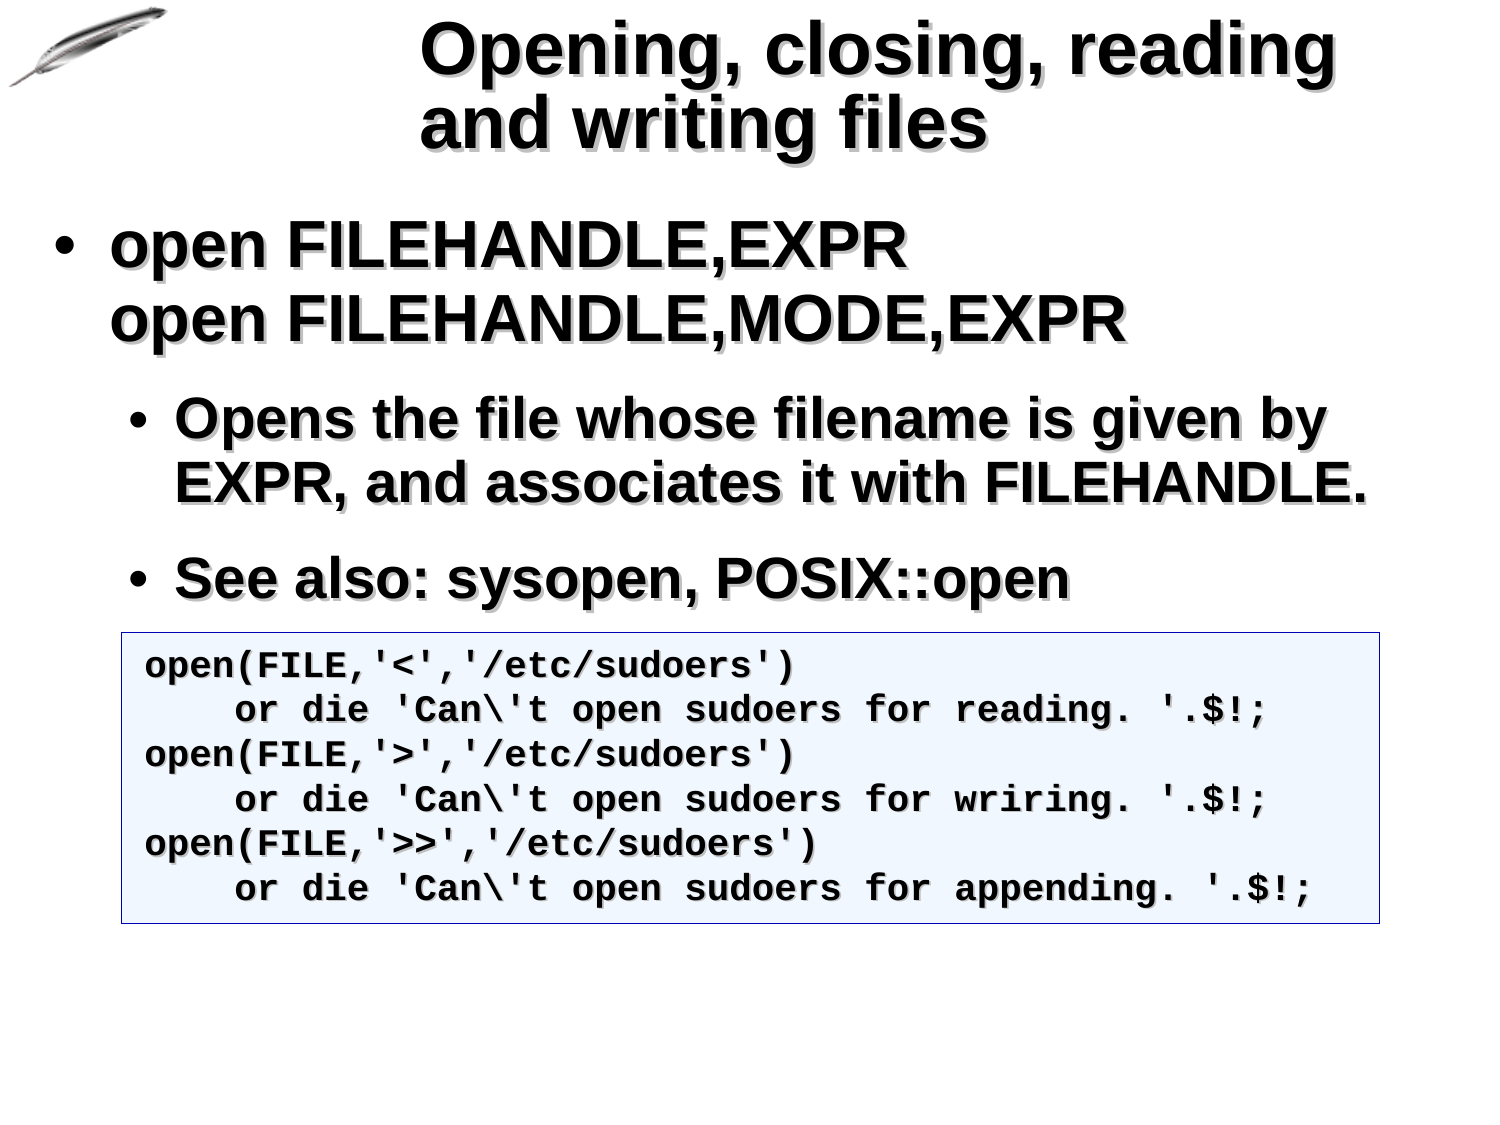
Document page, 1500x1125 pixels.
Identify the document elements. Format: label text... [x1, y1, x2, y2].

title Opening, closing, reading and writing files [419, 0, 1459, 179]
picture [5, 5, 173, 89]
text_box open(FILE,'<','/etc/sudoers') or die 'Can\'t open sudoers for reading. '.$!; open(FILE,'>','/etc/sudoers') or die 'Can\'t open sudoers for wriring. '.$!; open(FILE,'>>','/etc/sudoers') or die 'Can\'t open sudoers for appending. '.$!; [120, 631, 1380, 924]
list open FILEHANDLE,EXPR open FILEHANDLE,MODE,EXPR Opens the file whose filename is given by EXPR, and associates it with FILEHANDLE. See also: sysopen, POSIX::open [53, 207, 1447, 1084]
